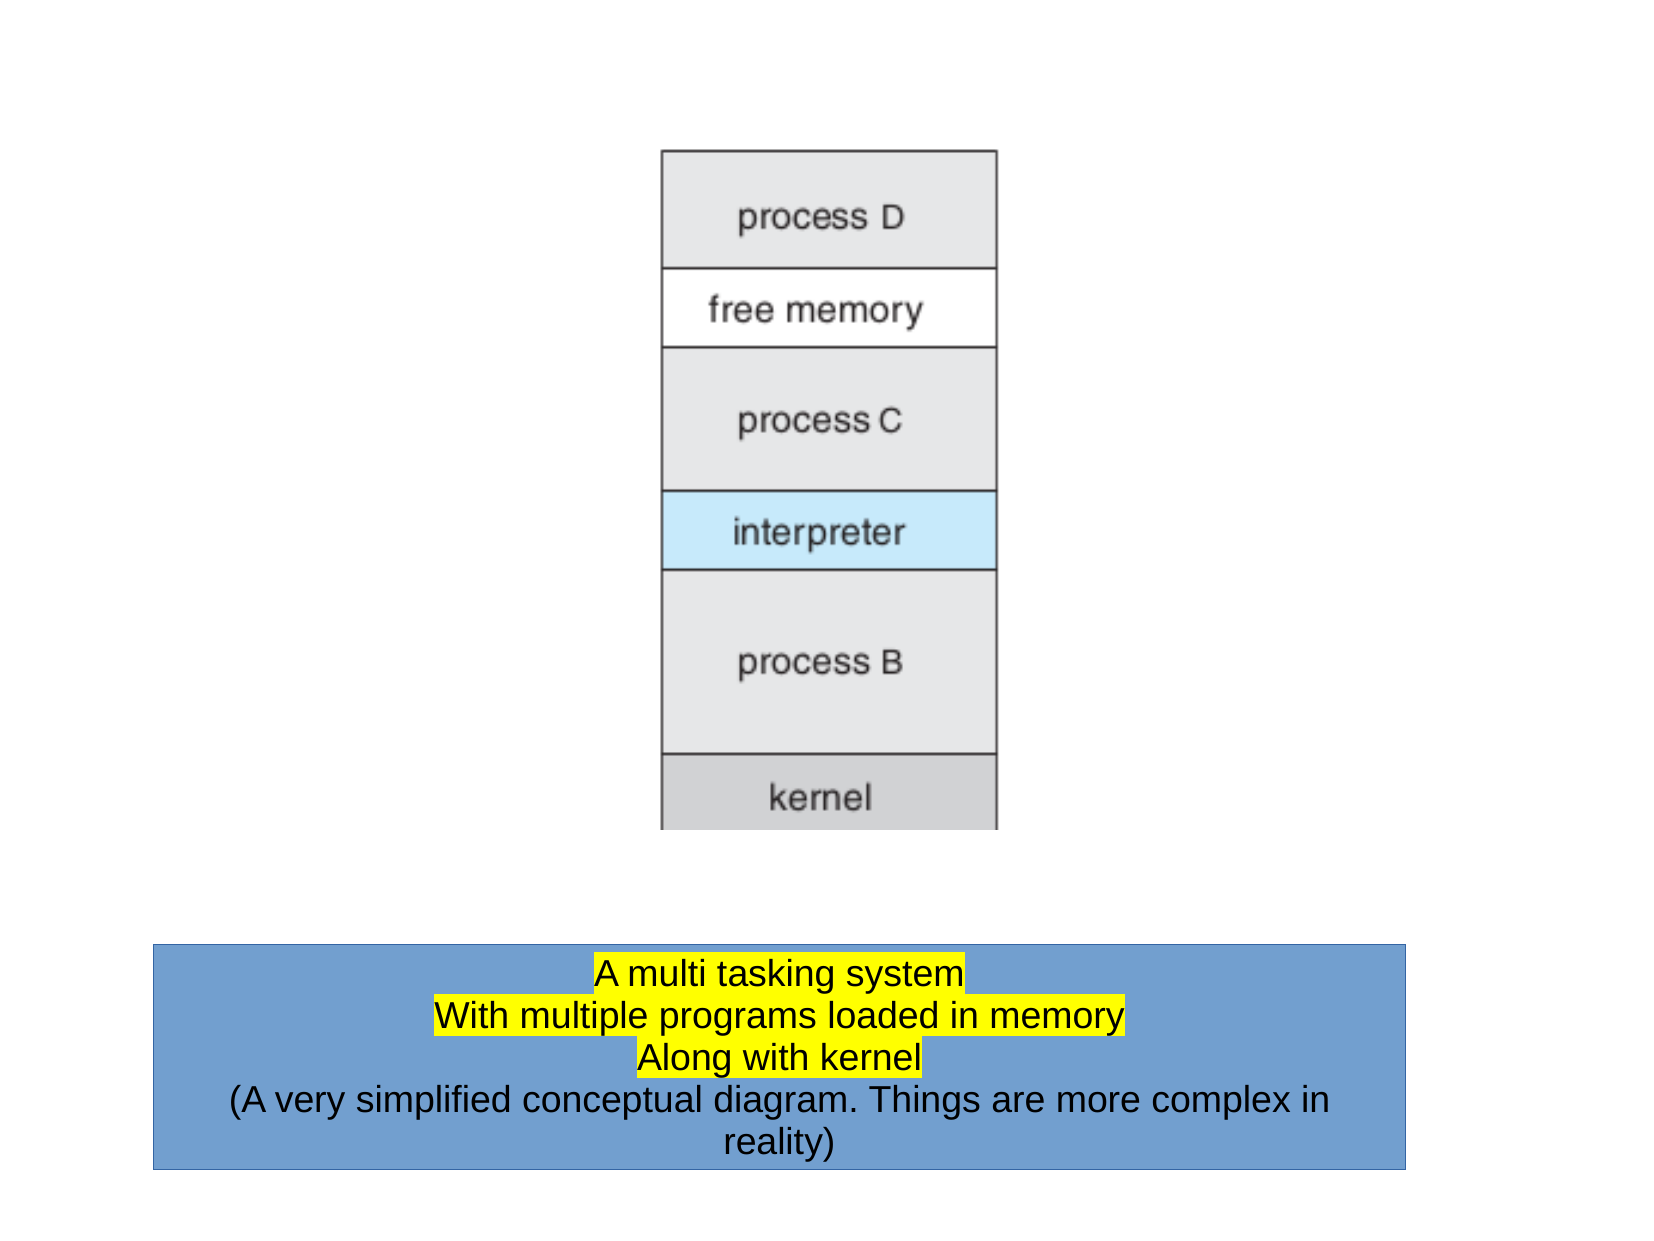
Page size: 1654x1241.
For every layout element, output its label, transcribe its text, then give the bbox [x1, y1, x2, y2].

text_box A multi tasking system With multiple programs loaded in memory Along with kernel (A very simplified conceptual diagram. Things are more complex in reality) [153, 944, 1406, 1170]
picture [518, 129, 1099, 830]
